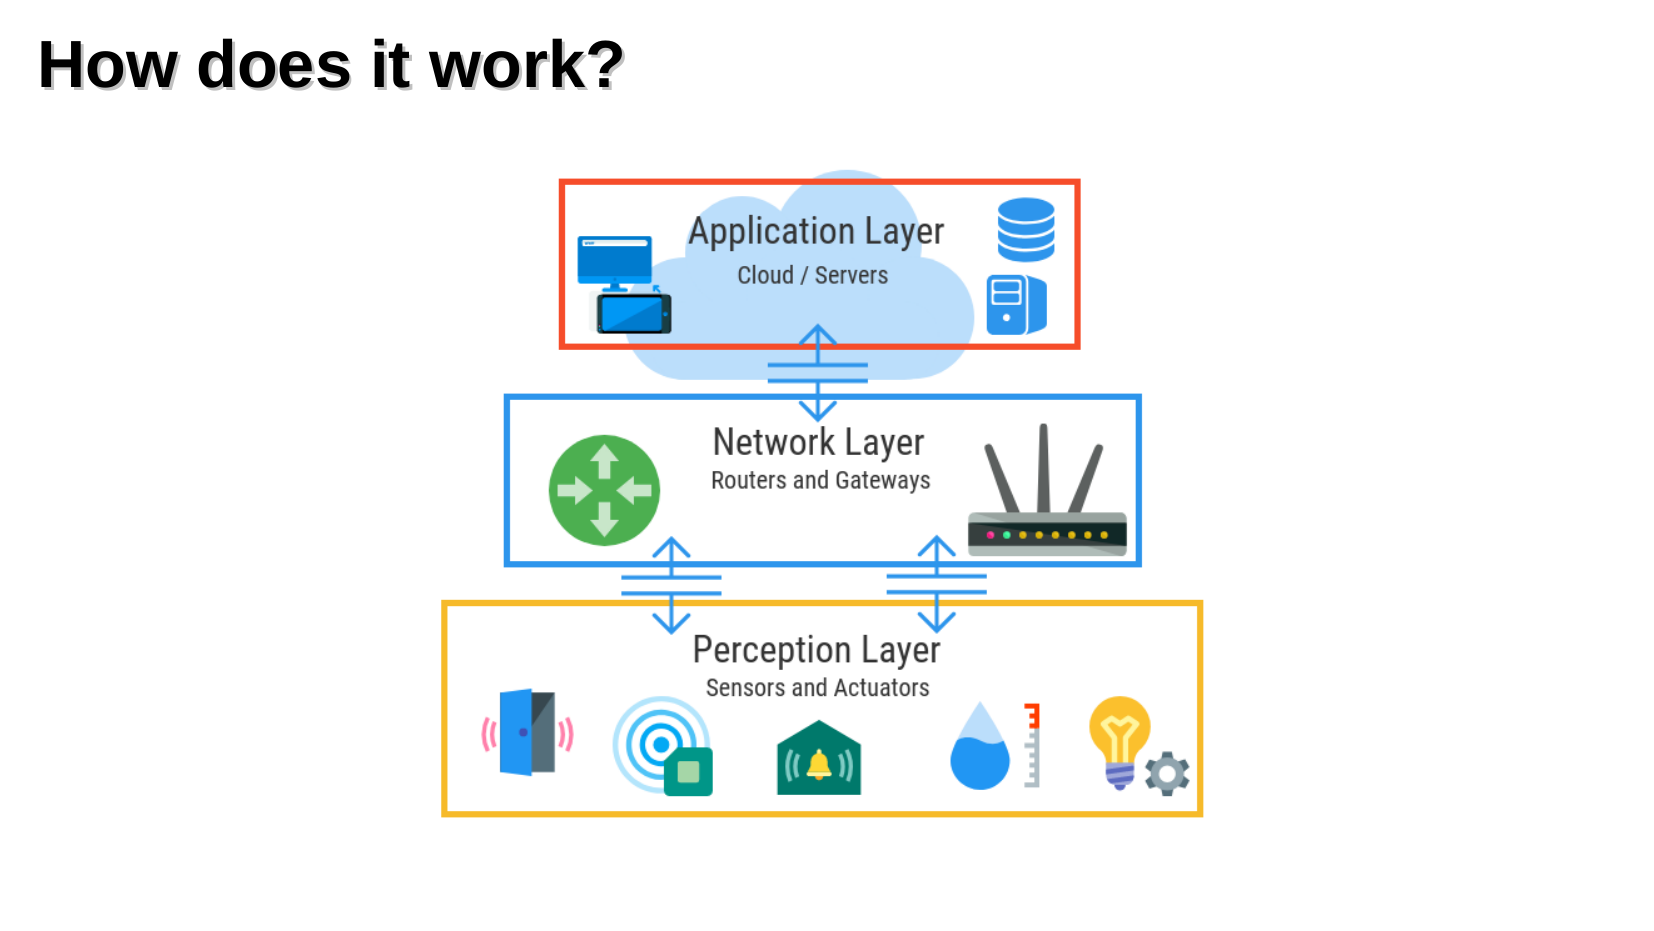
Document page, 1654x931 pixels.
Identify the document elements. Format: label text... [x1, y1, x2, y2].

picture [385, 120, 1261, 871]
list How does it work? [0, 26, 1620, 931]
